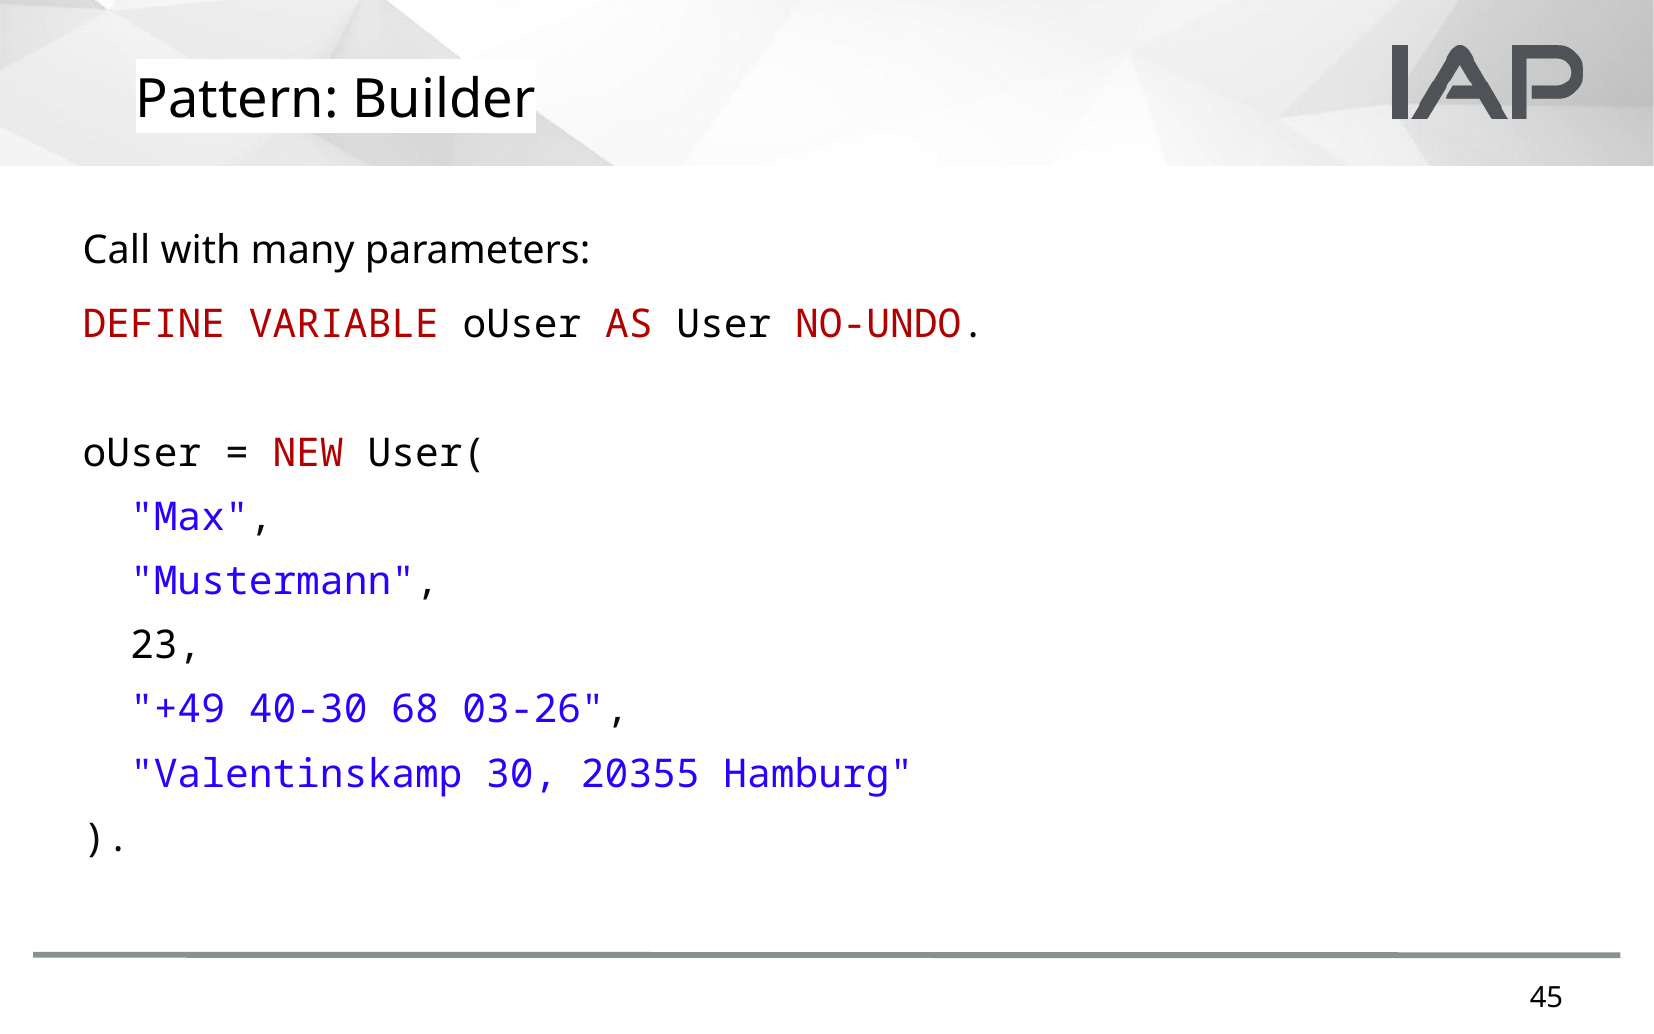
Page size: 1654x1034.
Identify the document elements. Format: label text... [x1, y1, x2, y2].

list Call with many parameters: [82, 221, 1571, 295]
list DEFINE VARIABLE oUser AS User NO-UNDO. oUser = NEW User( "Max", "Mustermann", 23, "+49 40-30 68 03-26", "Valentinskamp 30, 20355 Hamburg" ). [82, 295, 1571, 915]
title Pattern: Builder [135, 41, 1264, 152]
picture [0, 0, 1654, 166]
